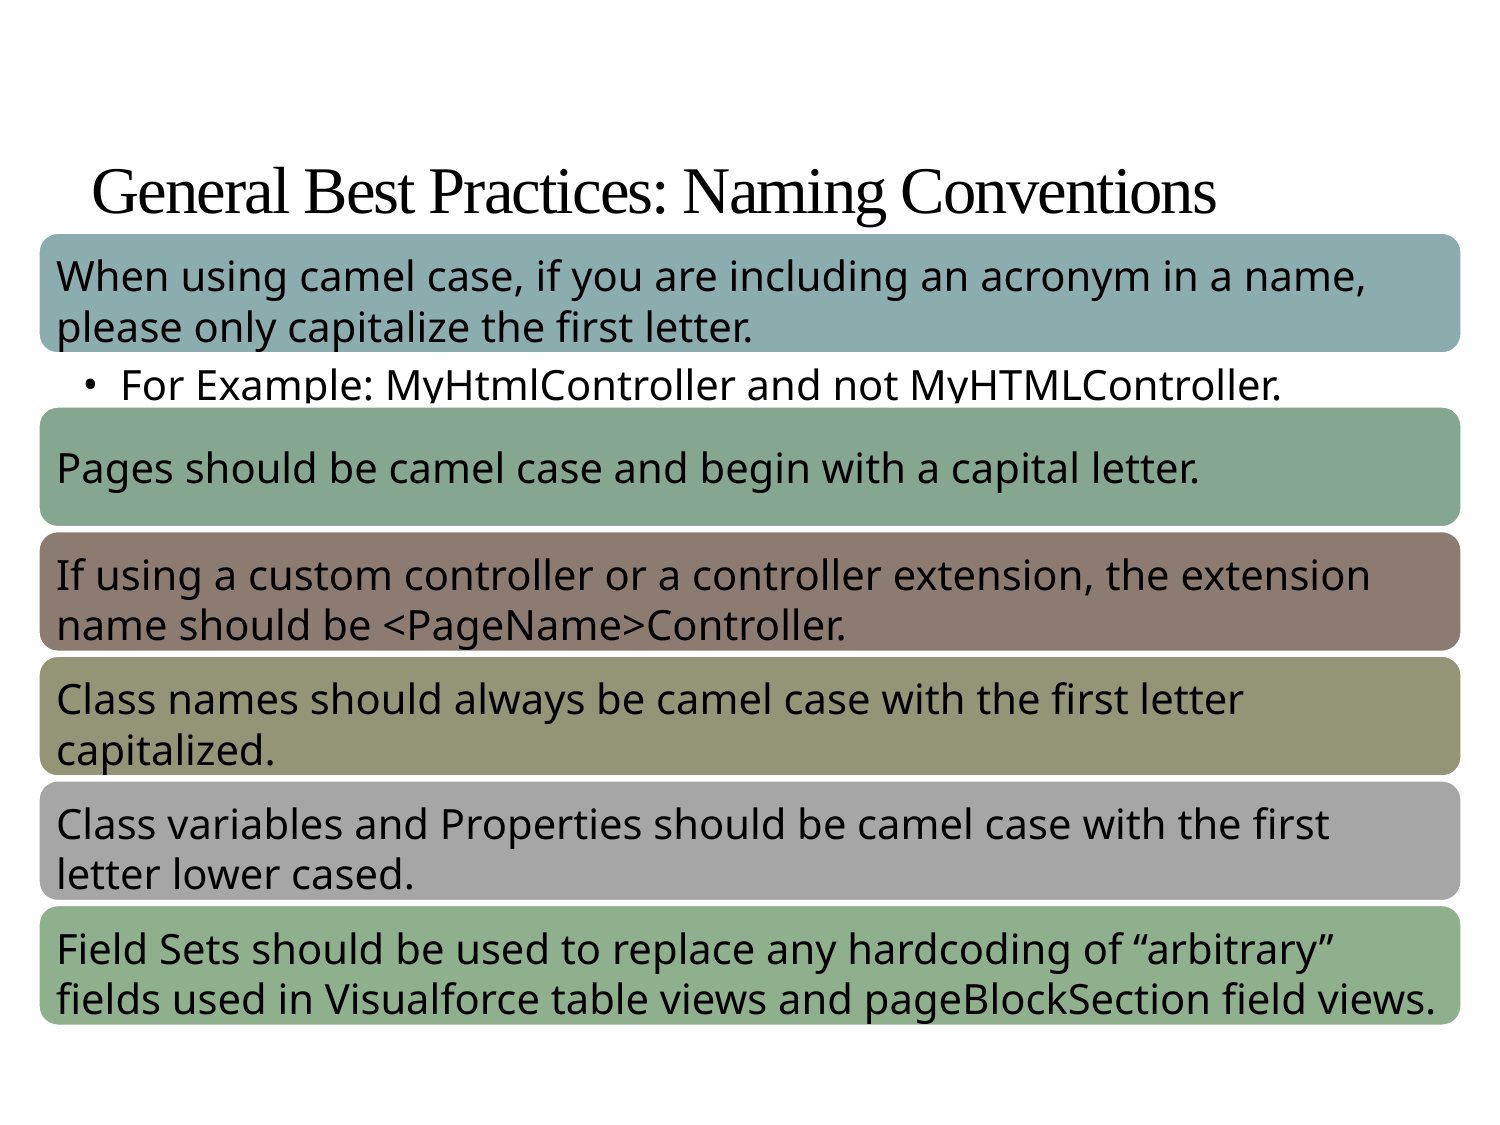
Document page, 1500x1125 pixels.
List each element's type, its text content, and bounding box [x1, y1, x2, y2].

text_box For Example: MyHtmlController and not MyHTMLController. [37, 354, 1463, 406]
text_box Class names should always be camel case with the first letter capitalized. [37, 654, 1463, 778]
text_box If using a custom controller or a controller extension, the extension name should be <PageName>Controller. [37, 530, 1463, 653]
text_box When using camel case, if you are including an acronym in a name, please only capitalize the first letter. [37, 231, 1463, 354]
title General Best Practices: Naming Conventions [76, 137, 1427, 231]
text_box Class variables and Properties should be camel case with the first letter lower cased. [37, 779, 1463, 903]
text_box Pages should be camel case and begin with a capital letter. [37, 405, 1463, 529]
text_box Field Sets should be used to replace any hardcoding of “arbitrary” fields used in Visualforce table views and pageBlockSection field views. [37, 904, 1463, 1027]
